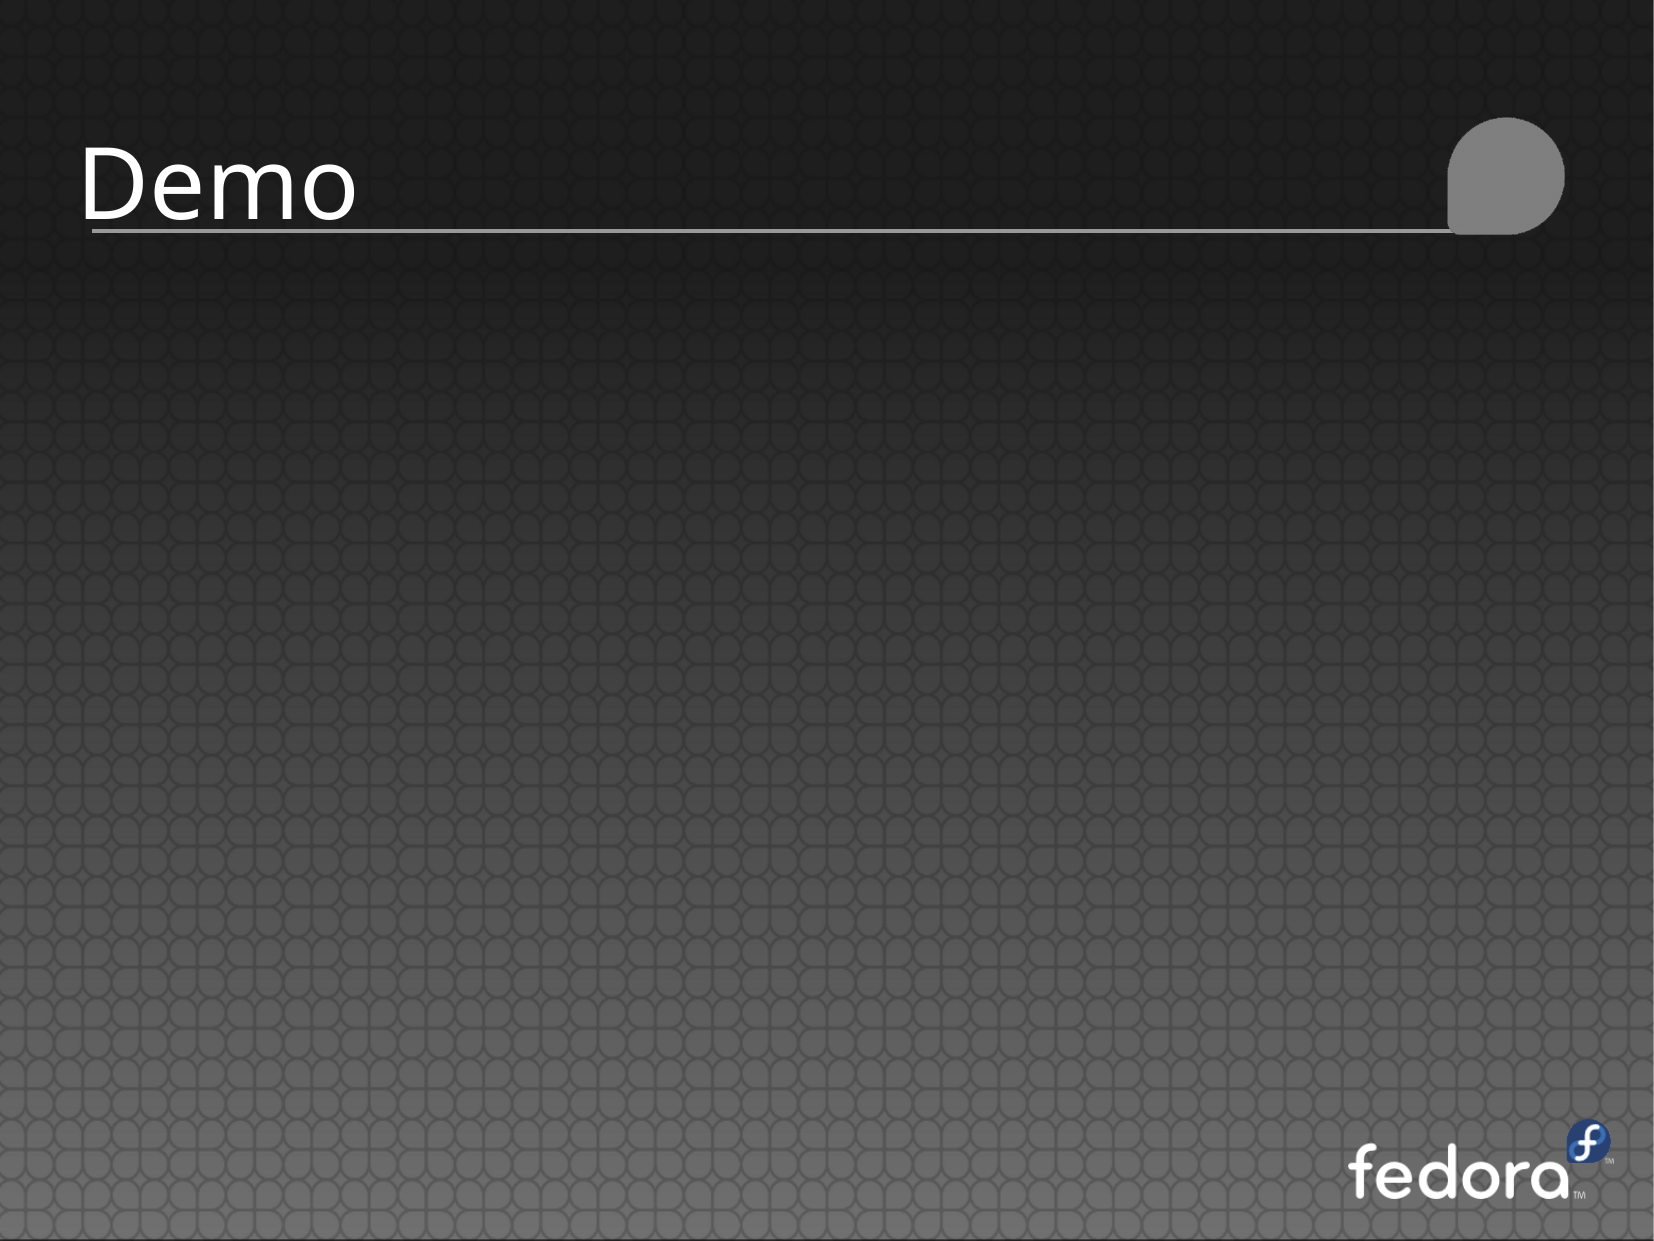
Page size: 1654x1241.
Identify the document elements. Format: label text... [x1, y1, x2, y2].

title Demo [76, 112, 1566, 249]
picture [0, 0, 1654, 1241]
